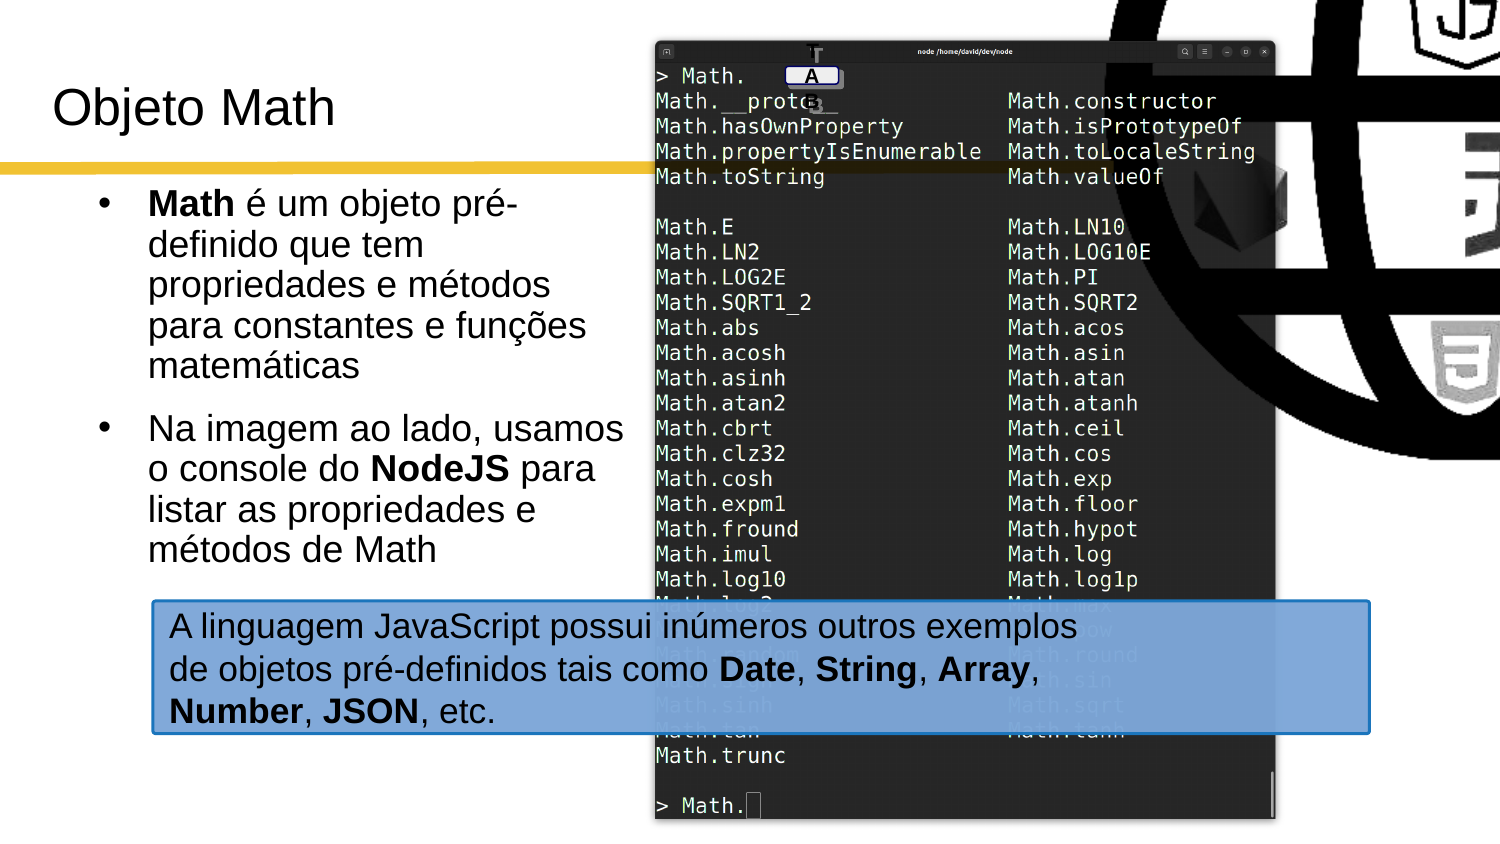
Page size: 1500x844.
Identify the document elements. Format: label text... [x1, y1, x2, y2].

text_box A linguagem JavaScript possui inúmeros outros exemplos de objetos pré-definidos tais como Date, String, Array, Number, JSON, etc. [152, 600, 1370, 734]
text_box TAB [785, 66, 839, 85]
text_box Objeto Math [37, 33, 745, 175]
picture [645, 734, 1287, 832]
text_box Math é um objeto pré-definido que tem propriedades e métodos para constantes e funções matemáticas Na imagem ao lado, usamos o console do NodeJS para listar as propriedades e métodos de Math [76, 176, 645, 837]
picture [643, 0, 1500, 600]
